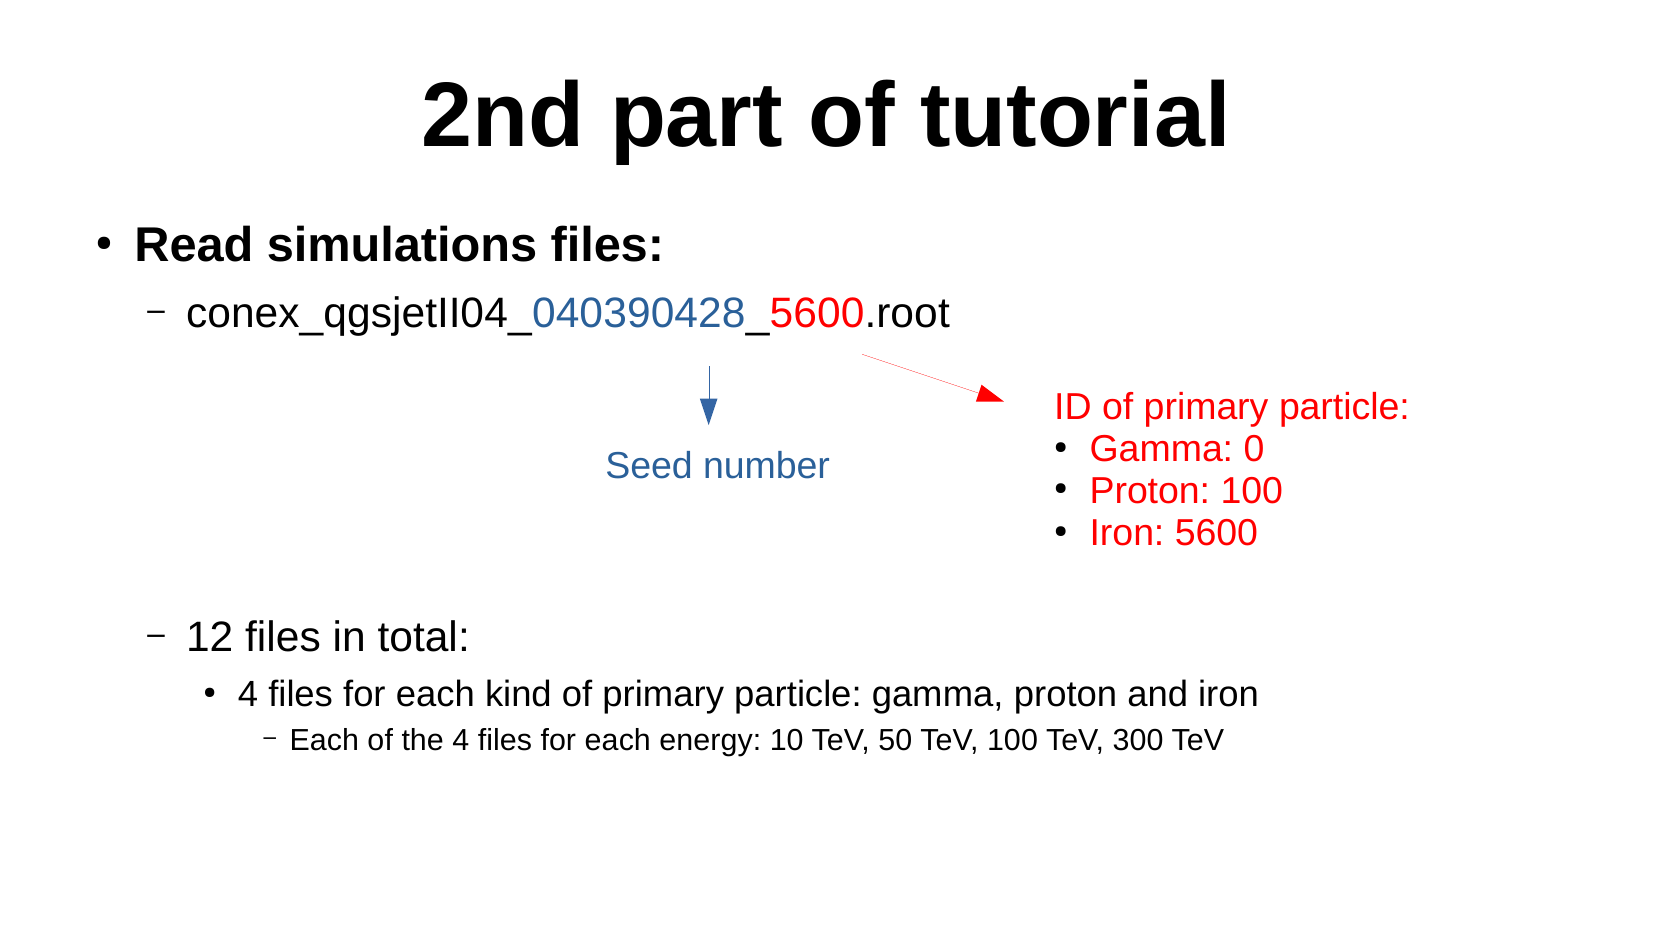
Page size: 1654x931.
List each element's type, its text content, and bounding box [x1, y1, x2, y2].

title 2nd part of tutorial [82, 37, 1571, 193]
list Read simulations files: conex_qgsjetII04_040390428_5600.root 12 files in total: 4 files for each kind of primary particle: gamma, proton and iron Each of the 4 files for each energy: 10 TeV, 50 TeV, 100 TeV, 300 TeV [82, 217, 1571, 758]
text_box Seed number [590, 437, 863, 508]
text_box ID of primary particle: Gamma: 0 Proton: 100 Iron: 5600 [1039, 377, 1477, 561]
